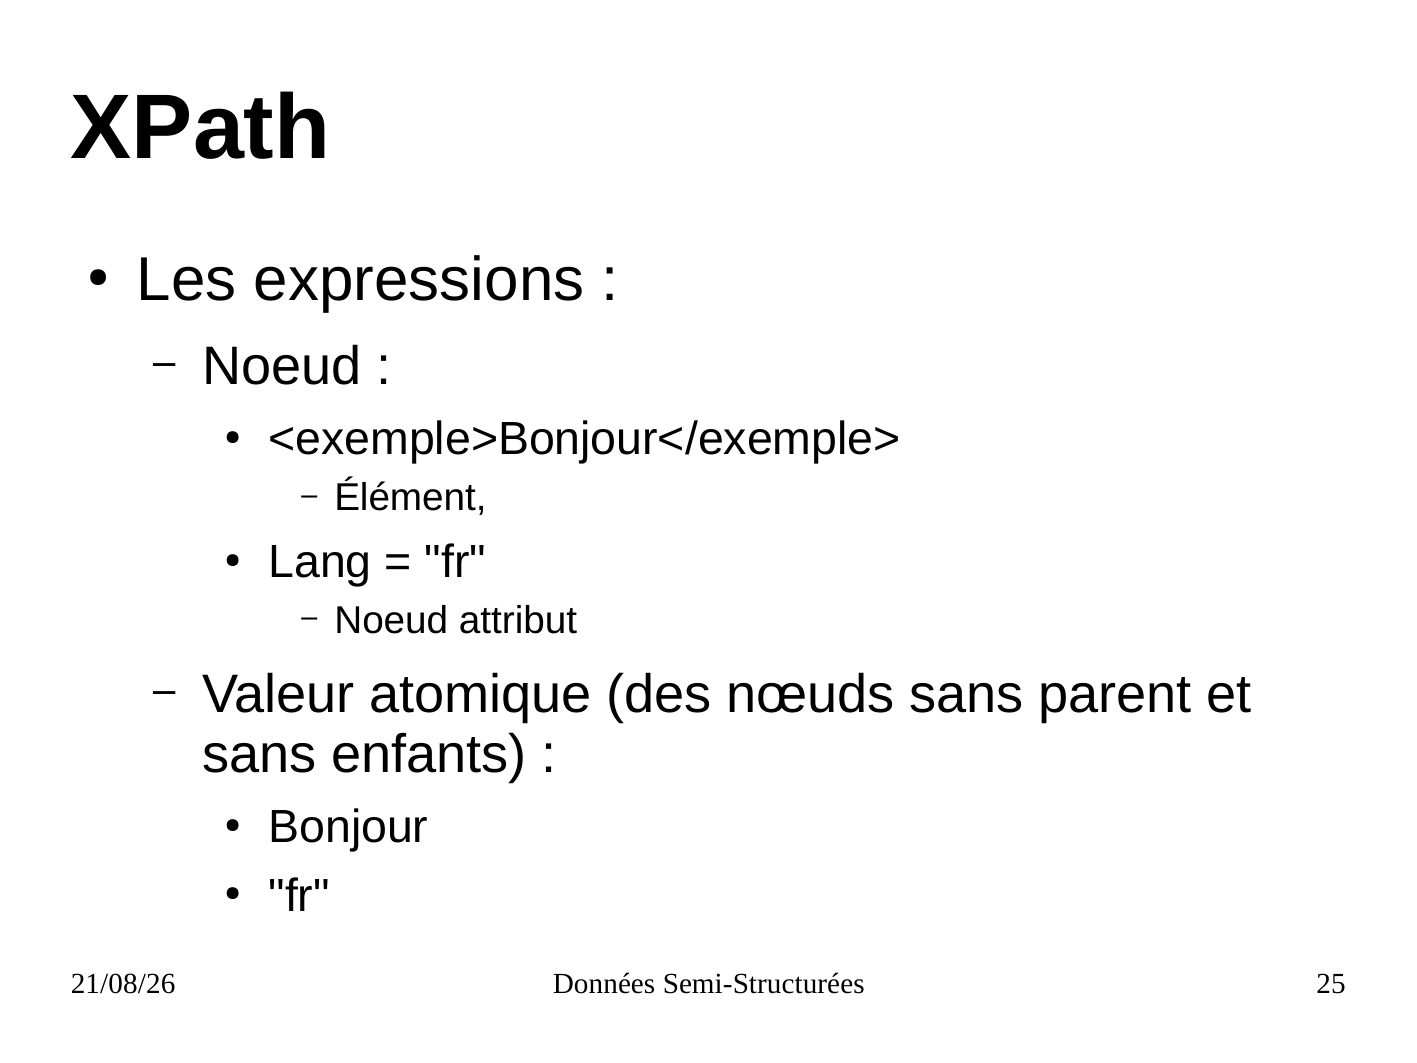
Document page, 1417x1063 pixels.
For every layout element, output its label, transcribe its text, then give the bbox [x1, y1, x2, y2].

title XPath [70, 42, 1346, 212]
list Les expressions : Noeud : <exemple>Bonjour</exemple> Élément, Lang = "fr" Noeud attribut Valeur atomique (des nœuds sans parent et sans enfants) : Bonjour "fr" [70, 244, 1346, 925]
